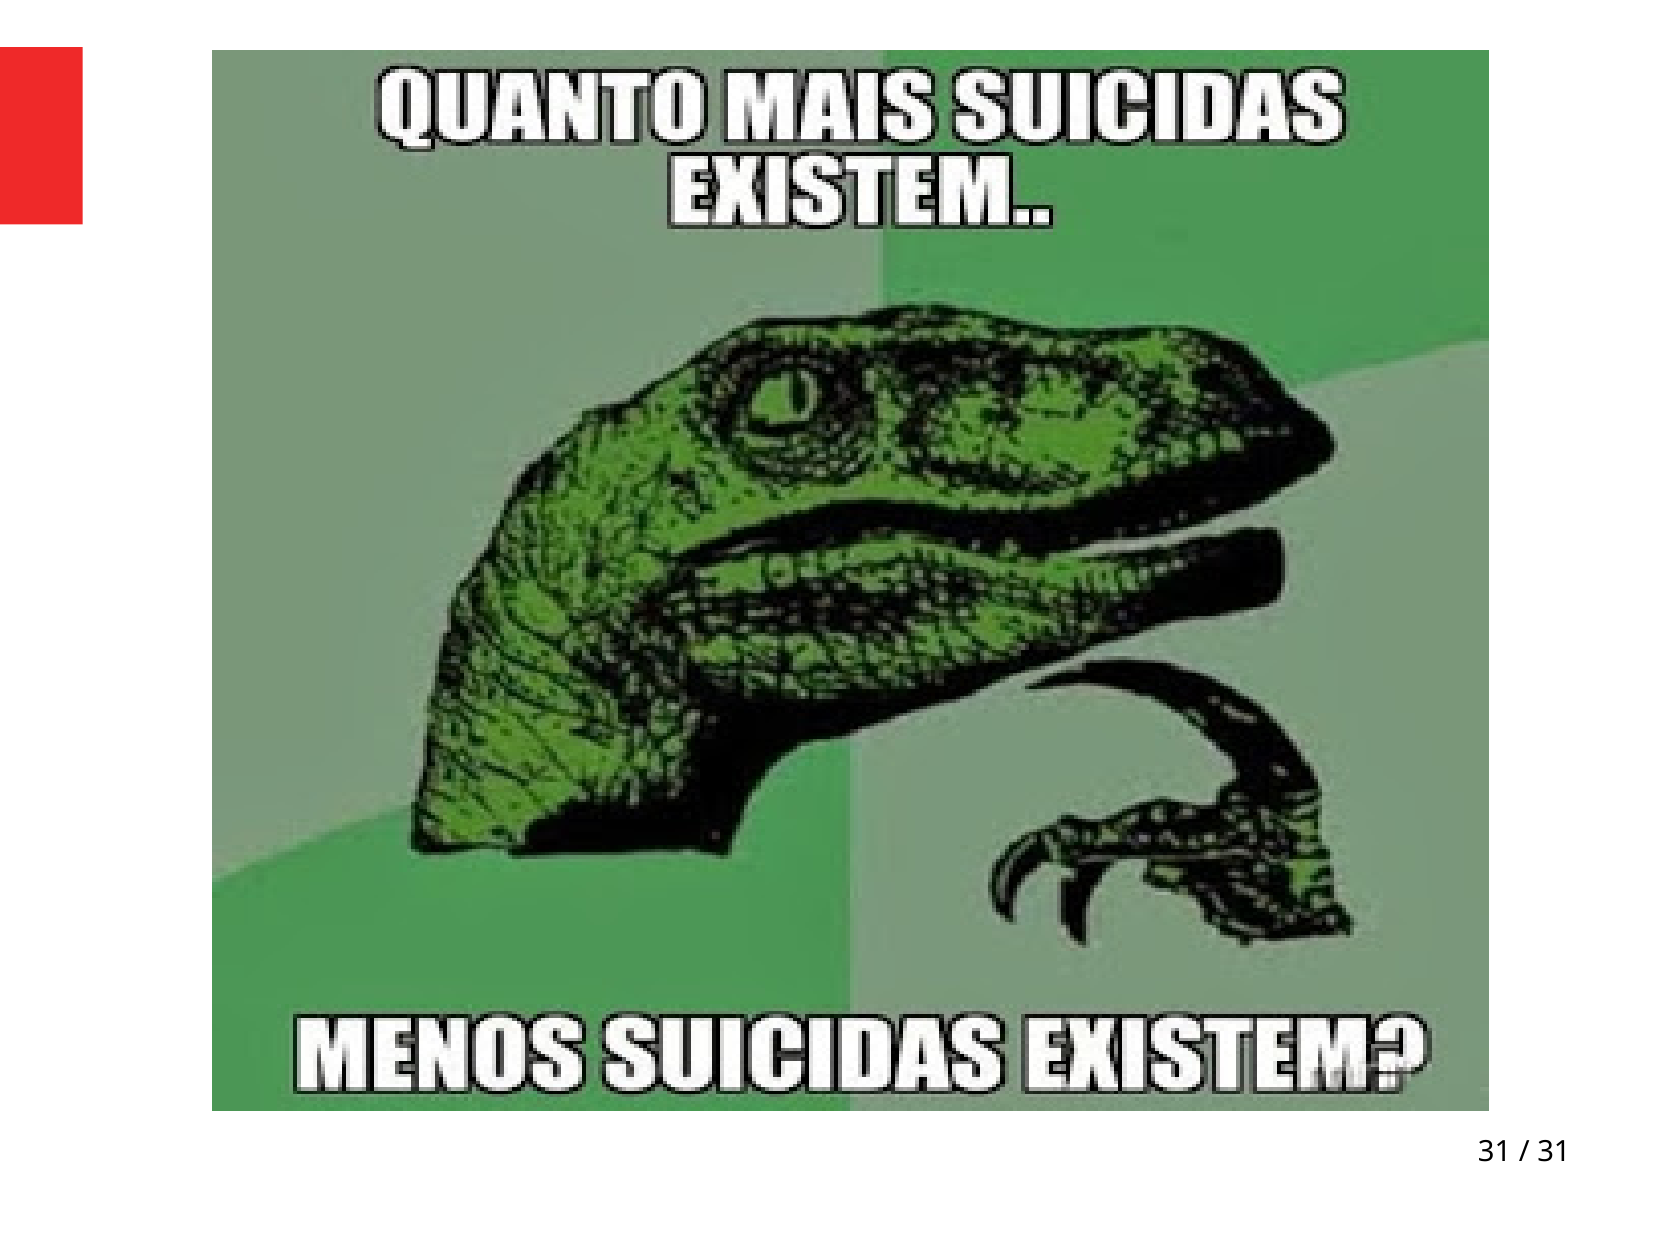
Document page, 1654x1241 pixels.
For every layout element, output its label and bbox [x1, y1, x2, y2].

picture [212, 50, 1489, 1111]
